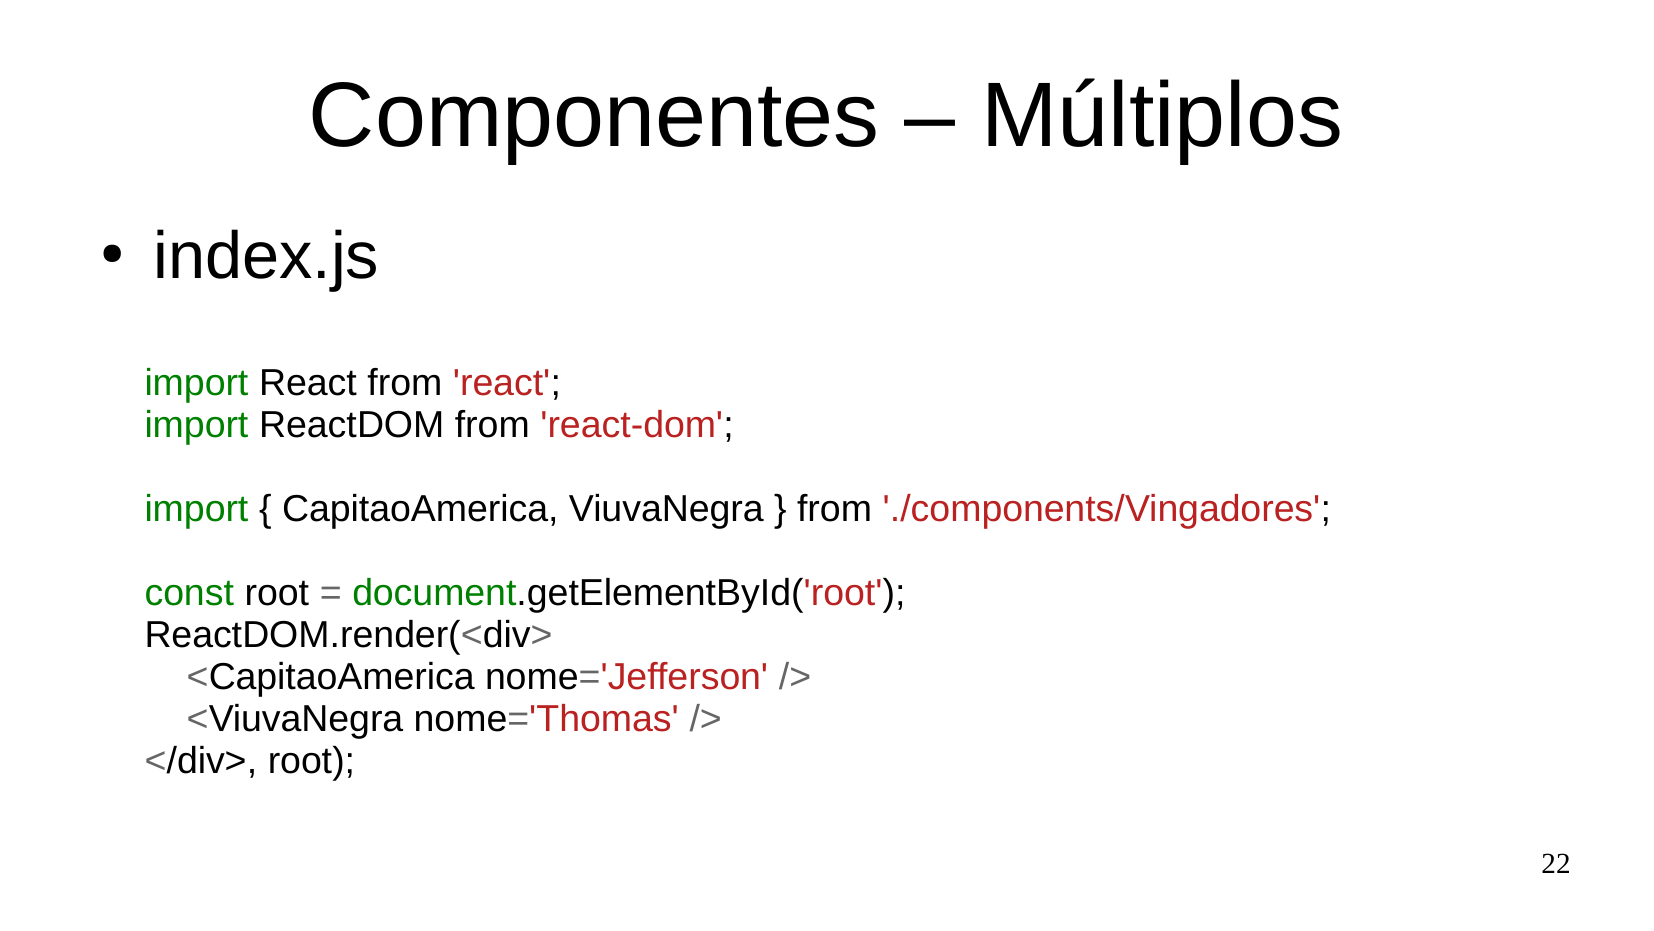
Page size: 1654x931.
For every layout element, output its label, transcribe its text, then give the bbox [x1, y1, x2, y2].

text_box import React from 'react'; import ReactDOM from 'react-dom'; import { CapitaoAmerica, ViuvaNegra } from './components/Vingadores'; const root = document.getElementById('root'); ReactDOM.render(<div> <CapitaoAmerica nome='Jefferson' /> <ViuvaNegra nome='Thomas' /> </div>, root); [129, 354, 1347, 790]
list index.js [82, 217, 1571, 758]
title Componentes – Múltiplos [82, 37, 1571, 193]
